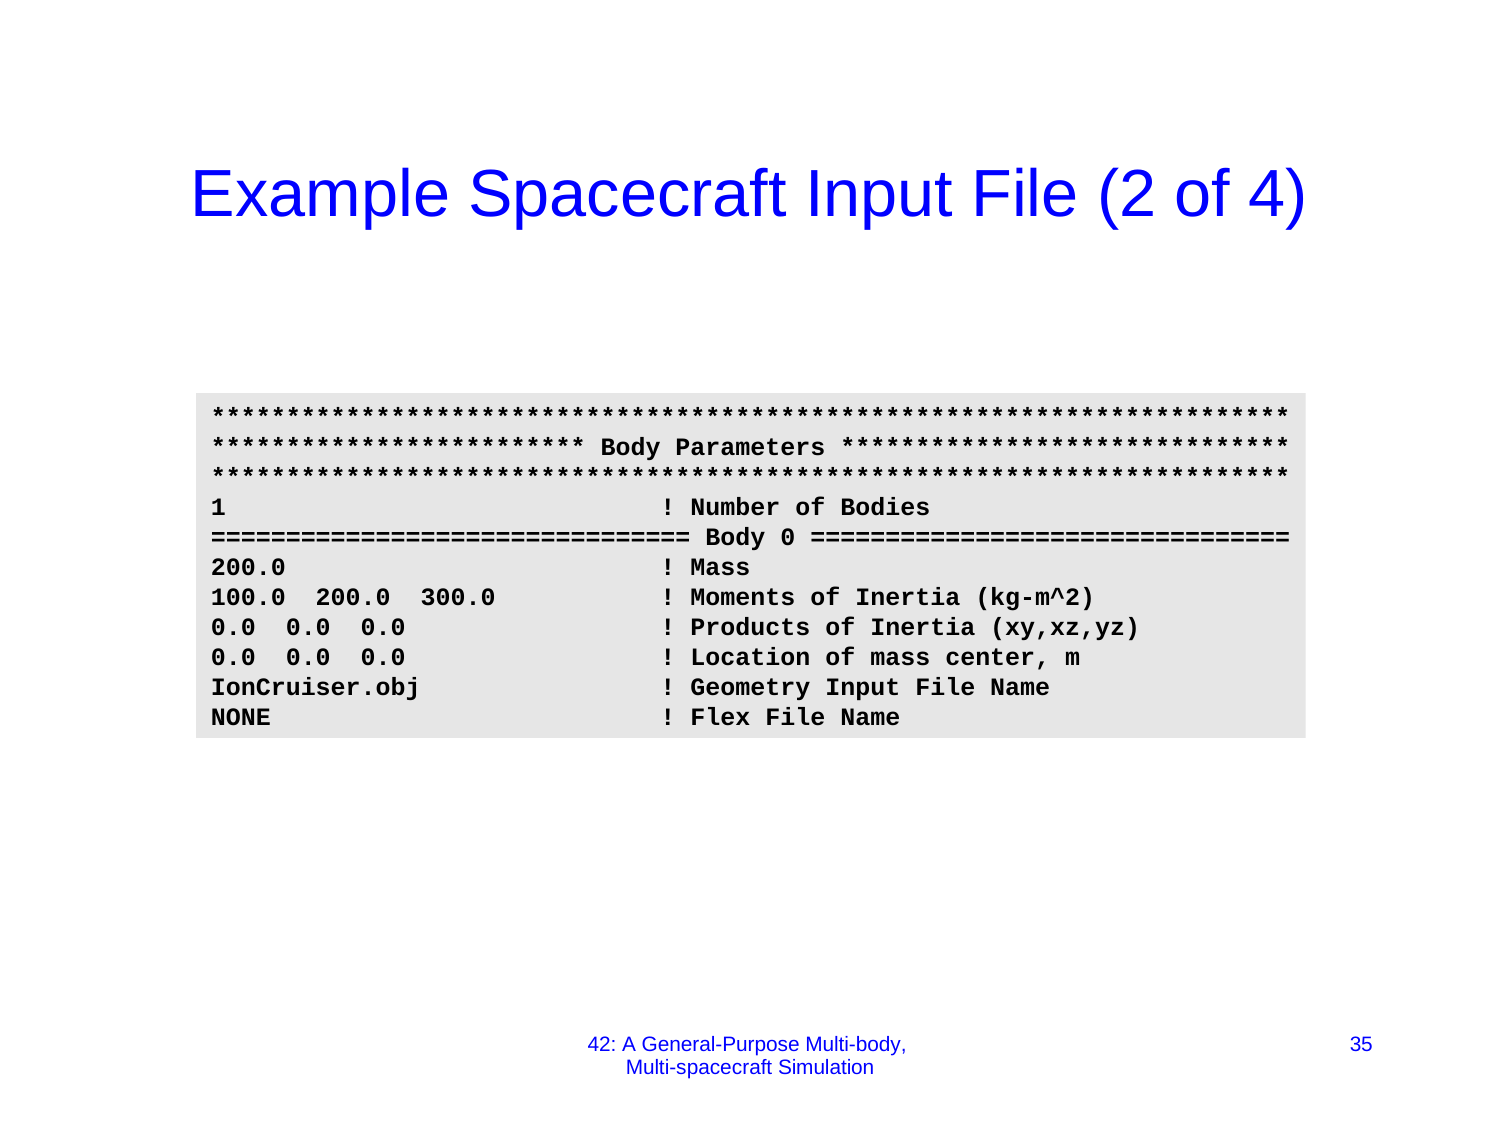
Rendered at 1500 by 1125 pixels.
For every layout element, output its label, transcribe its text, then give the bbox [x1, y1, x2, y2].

text_box ************************************************************************ ************************* Body Parameters ****************************** ************************************************************************ 1 ! Number of Bodies ================================ Body 0 ================================ 200.0 ! Mass 100.0 200.0 300.0 ! Moments of Inertia (kg-m^2) 0.0 0.0 0.0 ! Products of Inertia (xy,xz,yz) 0.0 0.0 0.0 ! Location of mass center, m IonCruiser.obj ! Geometry Input File Name NONE ! Flex File Name [196, 393, 1306, 738]
title Example Spacecraft Input File (2 of 4) [112, 99, 1388, 288]
